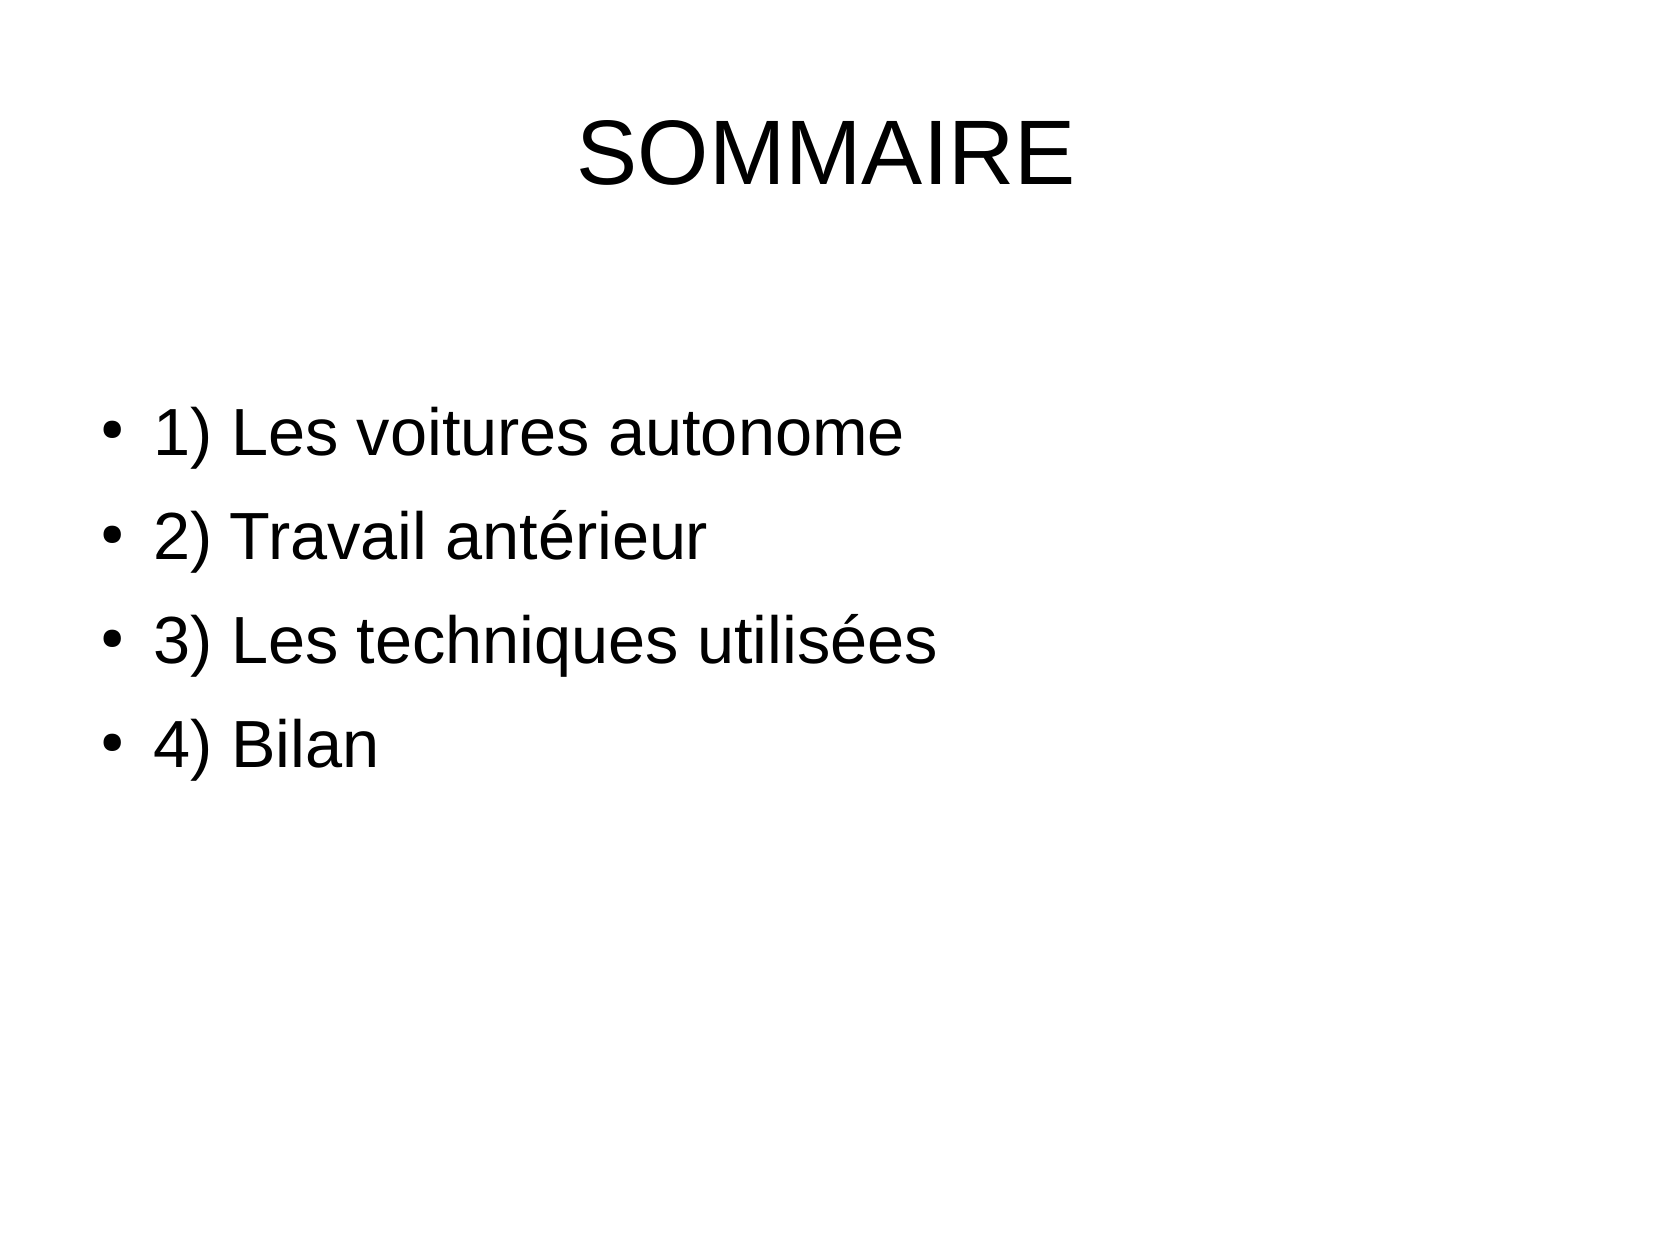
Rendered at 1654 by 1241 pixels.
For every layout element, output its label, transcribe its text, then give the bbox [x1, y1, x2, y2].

title SOMMAIRE [82, 49, 1571, 257]
list 1) Les voitures autonome 2) Travail antérieur 3) Les techniques utilisées 4) Bilan [82, 290, 1571, 1010]
